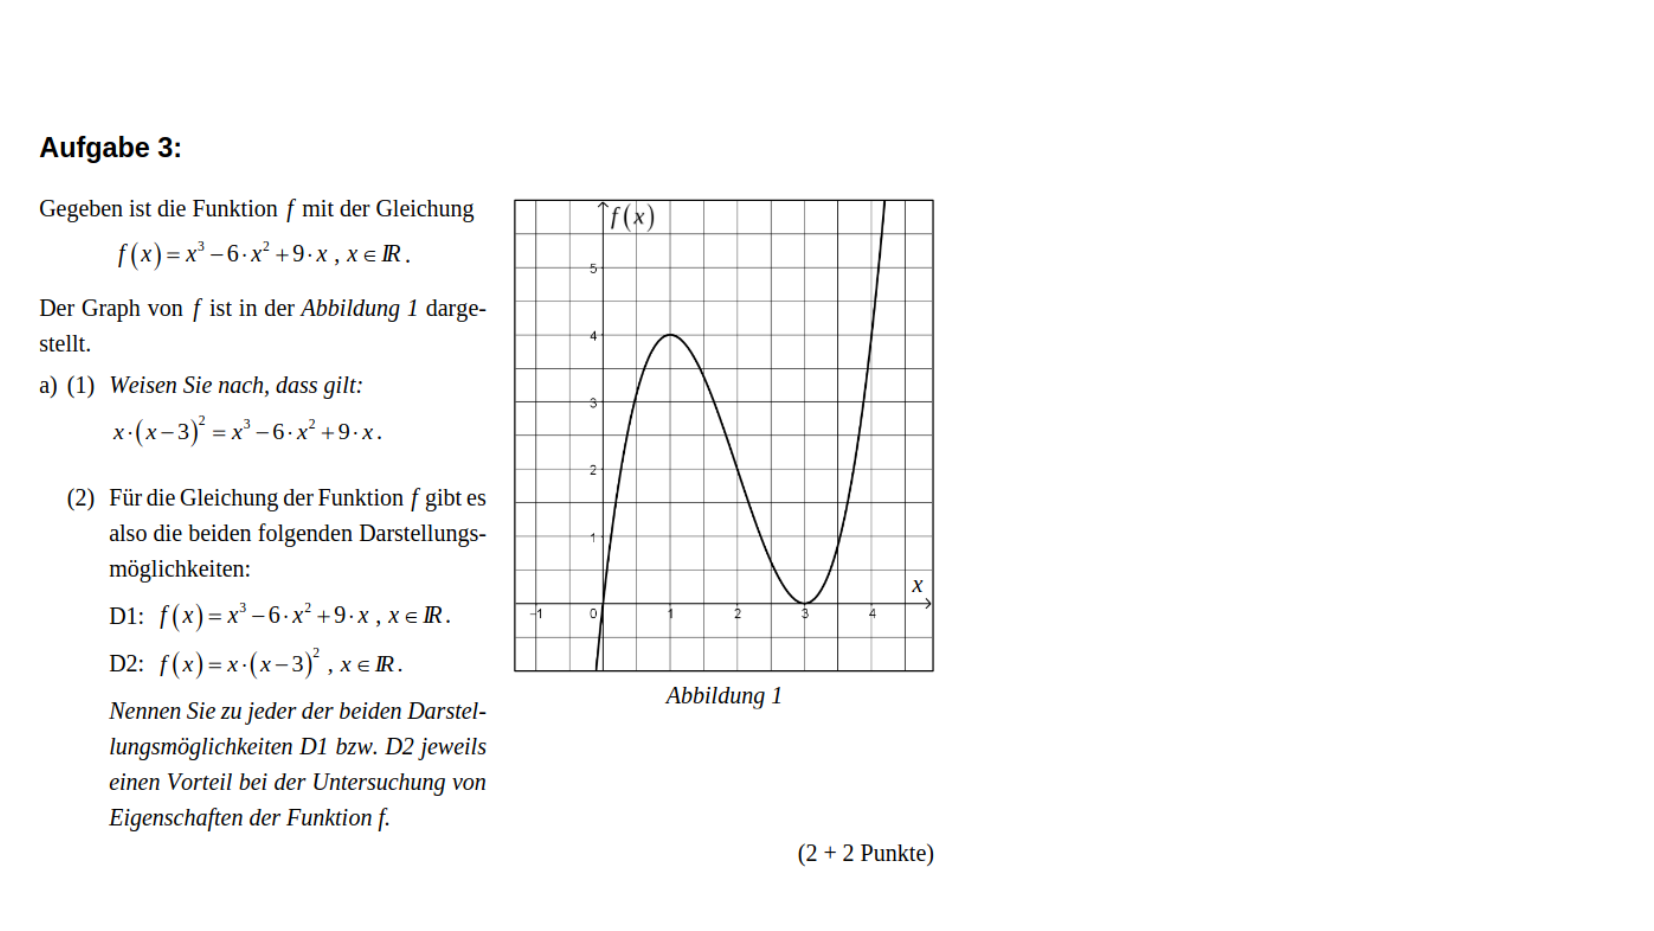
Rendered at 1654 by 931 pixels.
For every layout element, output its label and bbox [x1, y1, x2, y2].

picture [20, 130, 958, 886]
